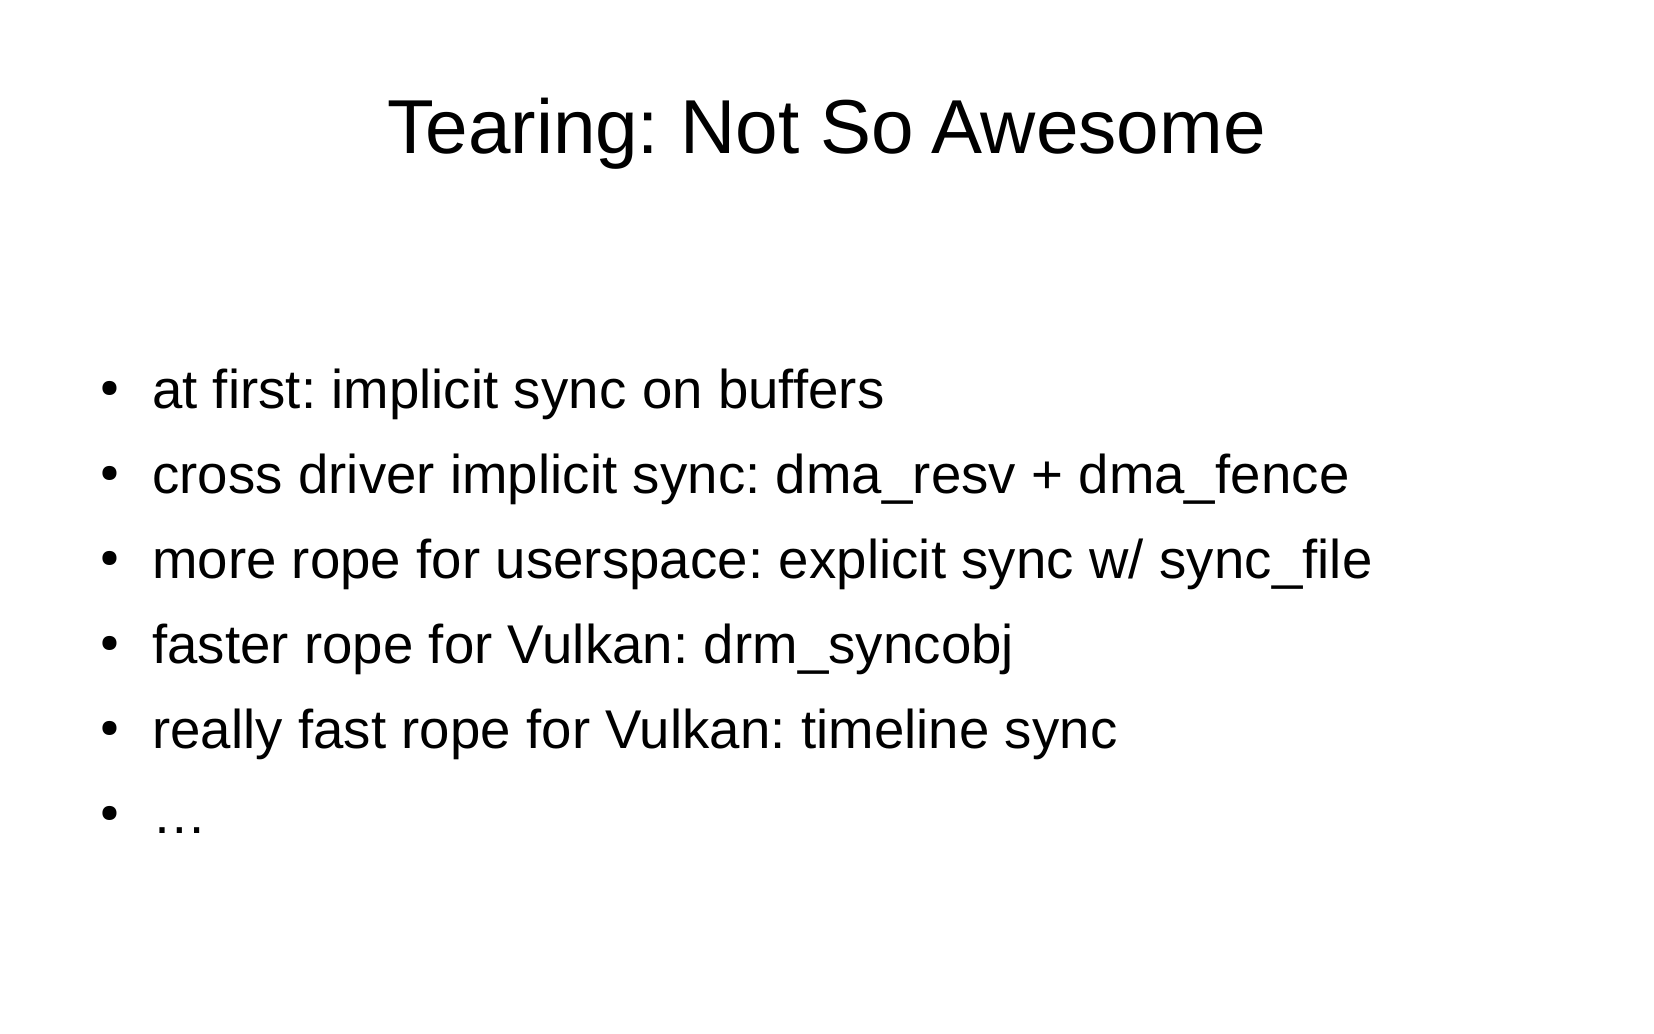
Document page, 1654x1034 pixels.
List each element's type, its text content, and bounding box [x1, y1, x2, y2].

list at first: implicit sync on buffers cross driver implicit sync: dma_resv + dma_fence more rope for userspace: explicit sync w/ sync_file faster rope for Vulkan: drm_syncobj really fast rope for Vulkan: timeline sync … [82, 359, 1571, 851]
title Tearing: Not So Awesome [82, 41, 1571, 214]
